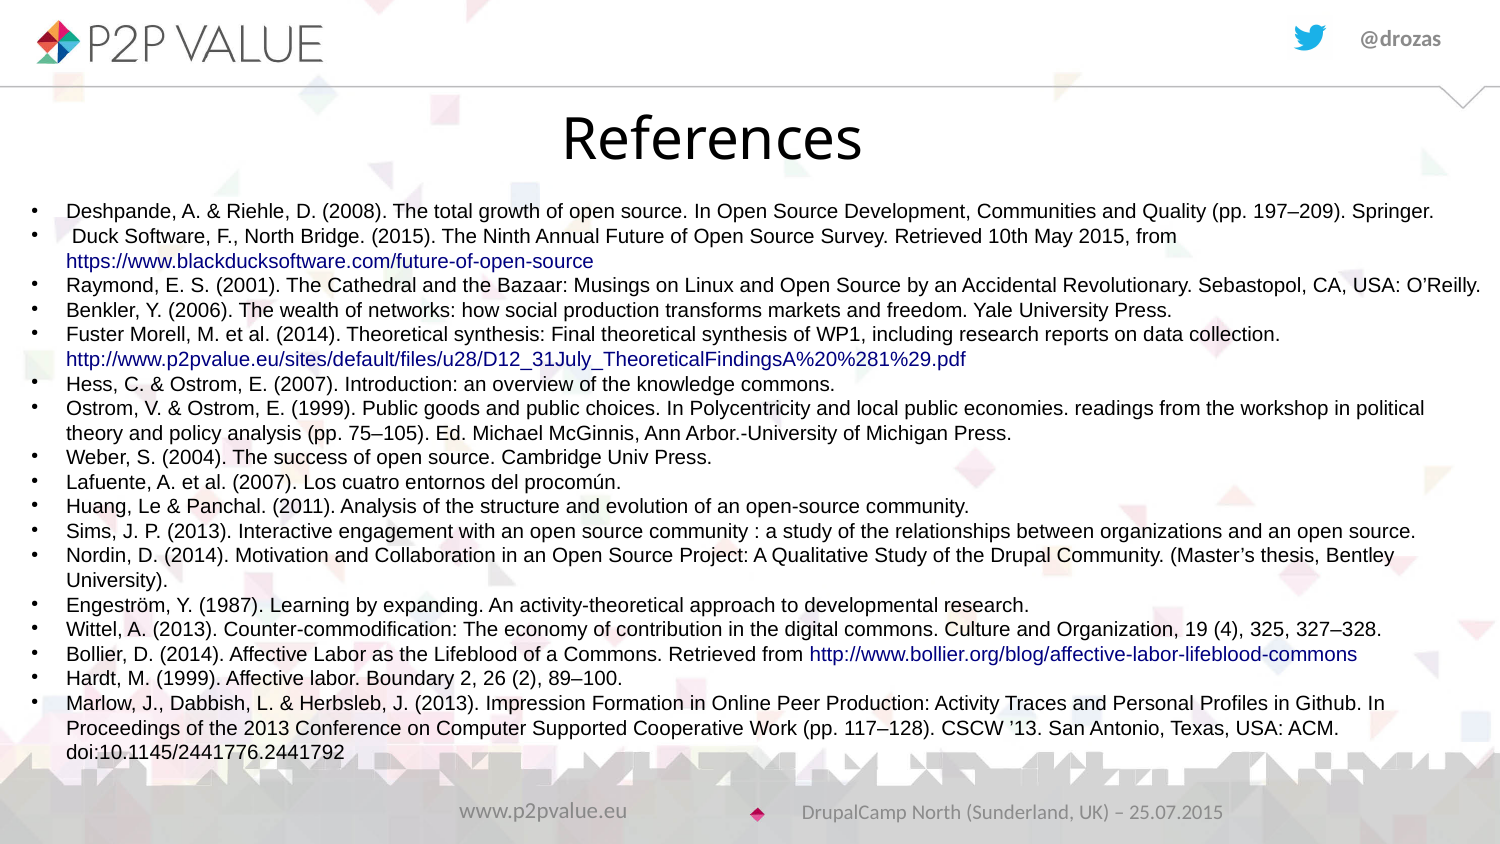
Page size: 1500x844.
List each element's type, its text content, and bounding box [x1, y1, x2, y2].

picture [0, 0, 1500, 844]
text_box DrupalCamp North (Sunderland, UK) – 25.07.2015 [788, 788, 1481, 834]
text_box www.p2pvalue.eu [453, 789, 672, 829]
title References [60, 92, 1366, 181]
subtitle Deshpande, A. & Riehle, D. (2008). The total growth of open source. In Open Source Development, Communities and Quality (pp. 197–209). Springer. Duck Software, F., North Bridge. (2015). The Ninth Annual Future of Open Source Survey. Retrieved 10th May 2015, from https://www.blackducksoftware.com/future-of-open-source Raymond, E. S. (2001). The Cathedral and the Bazaar: Musings on Linux and Open Source by an Accidental Revolutionary. Sebastopol, CA, USA: O’Reilly. Benkler, Y. (2006). The wealth of networks: how social production transforms markets and freedom. Yale University Press. Fuster Morell, M. et al. (2014). Theoretical synthesis: Final theoretical synthesis of WP1, including research reports on data collection. http://www.p2pvalue.eu/sites/default/files/u28/D12_31July_TheoreticalFindingsA%20%281%29.pdf Hess, C. & Ostrom, E. (2007). Introduction: an overview of the knowledge commons. Ostrom, V. & Ostrom, E. (1999). Public goods and public choices. In Polycentricity and local public economies. readings from the workshop in political theory and policy analysis (pp. 75–105). Ed. Michael McGinnis, Ann Arbor.-University of Michigan Press. Weber, S. (2004). The success of open source. Cambridge Univ Press. Lafuente, A. et al. (2007). Los cuatro entornos del procomún. Huang, Le & Panchal. (2011). Analysis of the structure and evolution of an open-source community. Sims, J. P. (2013). Interactive engagement with an open source community : a study of the relationships between organizations and an open source. Nordin, D. (2014). Motivation and Collaboration in an Open Source Project: A Qualitative Study of the Drupal Community. (Master’s thesis, Bentley University). Engeström, Y. (1987). Learning by expanding. An activity-theoretical approach to developmental research. Wittel, A. (2013). Counter-commodification: The economy of contribution in the digital commons. Culture and Organization, 19 (4), 325, 327–328. Bollier, D. (2014). Affective Labor as the Lifeblood of a Commons. Retrieved from http://www.bollier.org/blog/affective-labor-lifeblood-commons Hardt, M. (1999). Affective labor. Boundary 2, 26 (2), 89–100. Marlow, J., Dabbish, L. & Herbsleb, J. (2013). Impression Formation in Online Peer Production: Activity Traces and Personal Profiles in Github. In Proceedings of the 2013 Conference on Computer Supported Cooperative Work (pp. 117–128). CSCW ’13. San Antonio, Texas, USA: ACM. doi:10.1145/2441776.2441792 [17, 191, 1499, 796]
text_box @drozas [1333, 15, 1455, 60]
